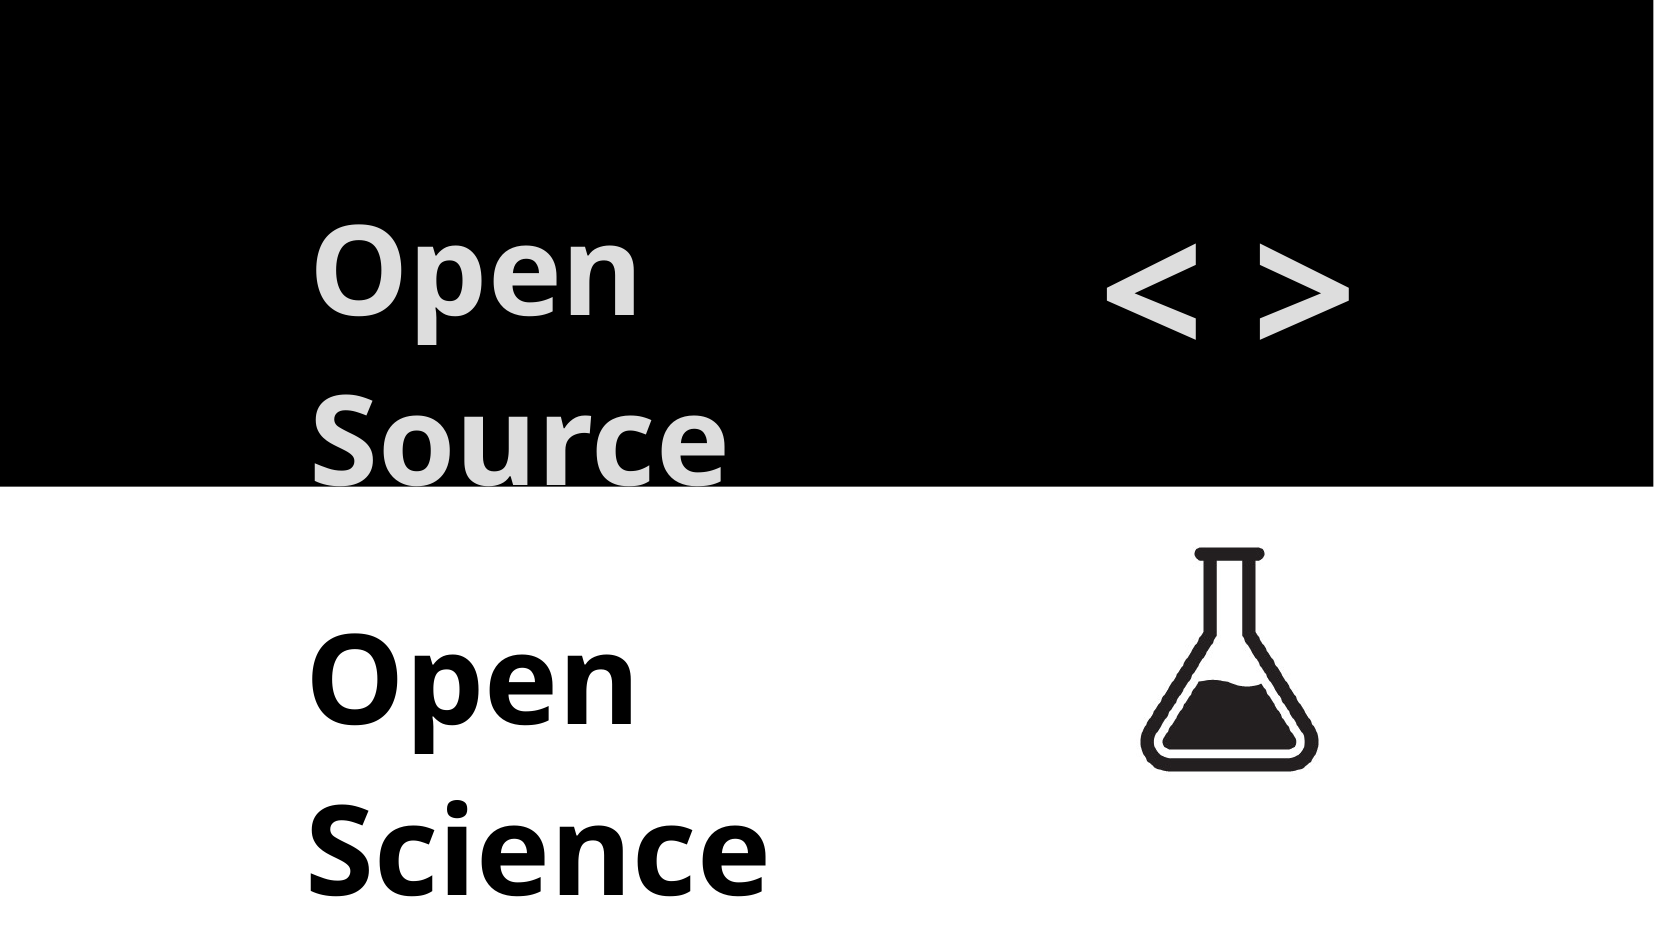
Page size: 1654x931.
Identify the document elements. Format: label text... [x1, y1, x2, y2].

picture [1095, 489, 1359, 829]
text_box Open Source [294, 174, 1076, 338]
text_box < > [1084, 154, 1379, 353]
text_box Open Science [290, 583, 1095, 724]
text_box [0, 0, 1654, 487]
